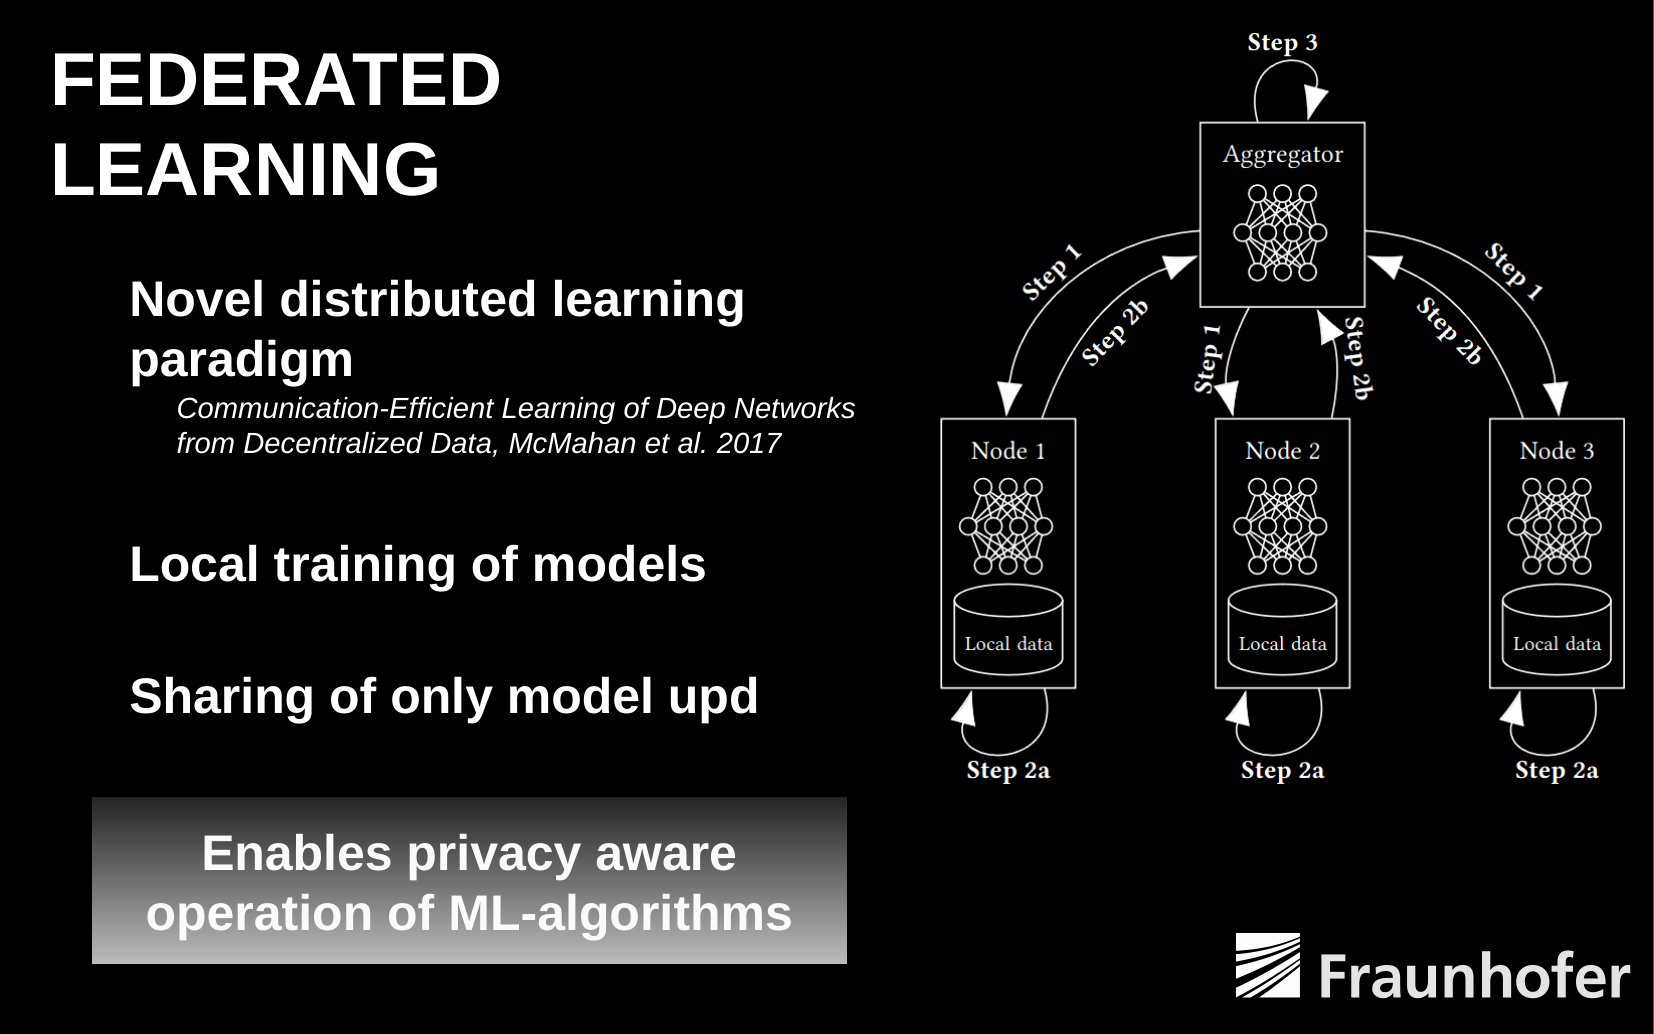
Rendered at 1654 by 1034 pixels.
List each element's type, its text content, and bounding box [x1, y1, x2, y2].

list Novel distributed learning paradigm Communication-Efficient Learning of Deep Networks from Decentralized Data, McMahan et al. 2017 Local training of models Sharing of only model upd [58, 266, 899, 909]
title FEDERATED Learning [49, 34, 931, 207]
text_box Enables privacy aware operation of ML-algorithms [91, 796, 848, 965]
picture [931, 29, 1632, 790]
picture [1234, 931, 1632, 1000]
